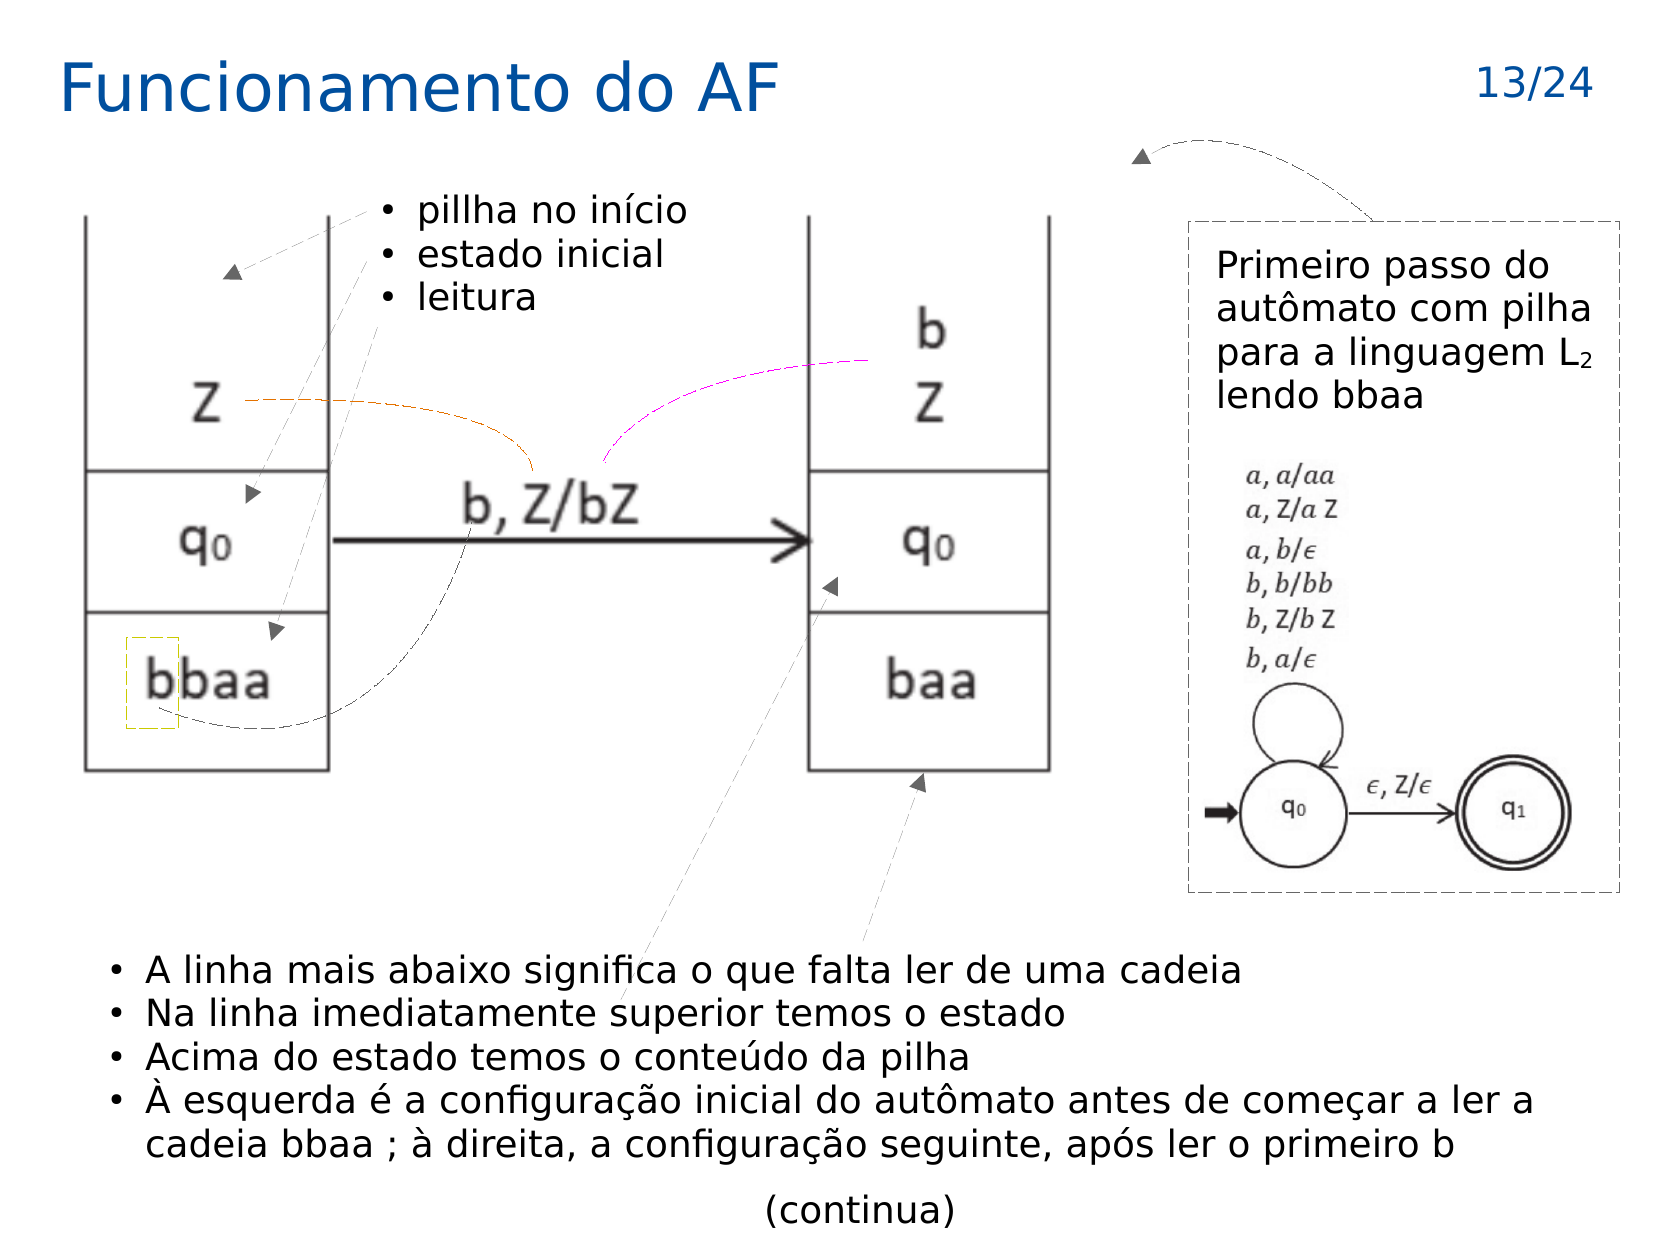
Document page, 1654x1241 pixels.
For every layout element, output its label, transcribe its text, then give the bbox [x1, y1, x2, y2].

text_box A linha mais abaixo significa o que falta ler de uma cadeia Na linha imediatamente superior temos o estado Acima do estado temos o conteúdo da pilha À esquerda é a configuração inicial do autômato antes de começar a ler a cadeia bbaa ; à direita, a configuração seguinte, após ler o primeiro b [94, 941, 1635, 1214]
picture [76, 198, 1063, 783]
text_box (continua) [749, 1181, 972, 1241]
title Funcionamento do AF [59, 29, 1625, 148]
text_box Primeiro passo do autômato com pilha para a linguagem L2 lendo bbaa [1201, 236, 1619, 528]
picture [1201, 459, 1573, 874]
text_box pillha no início estado inicial leitura [366, 181, 775, 328]
